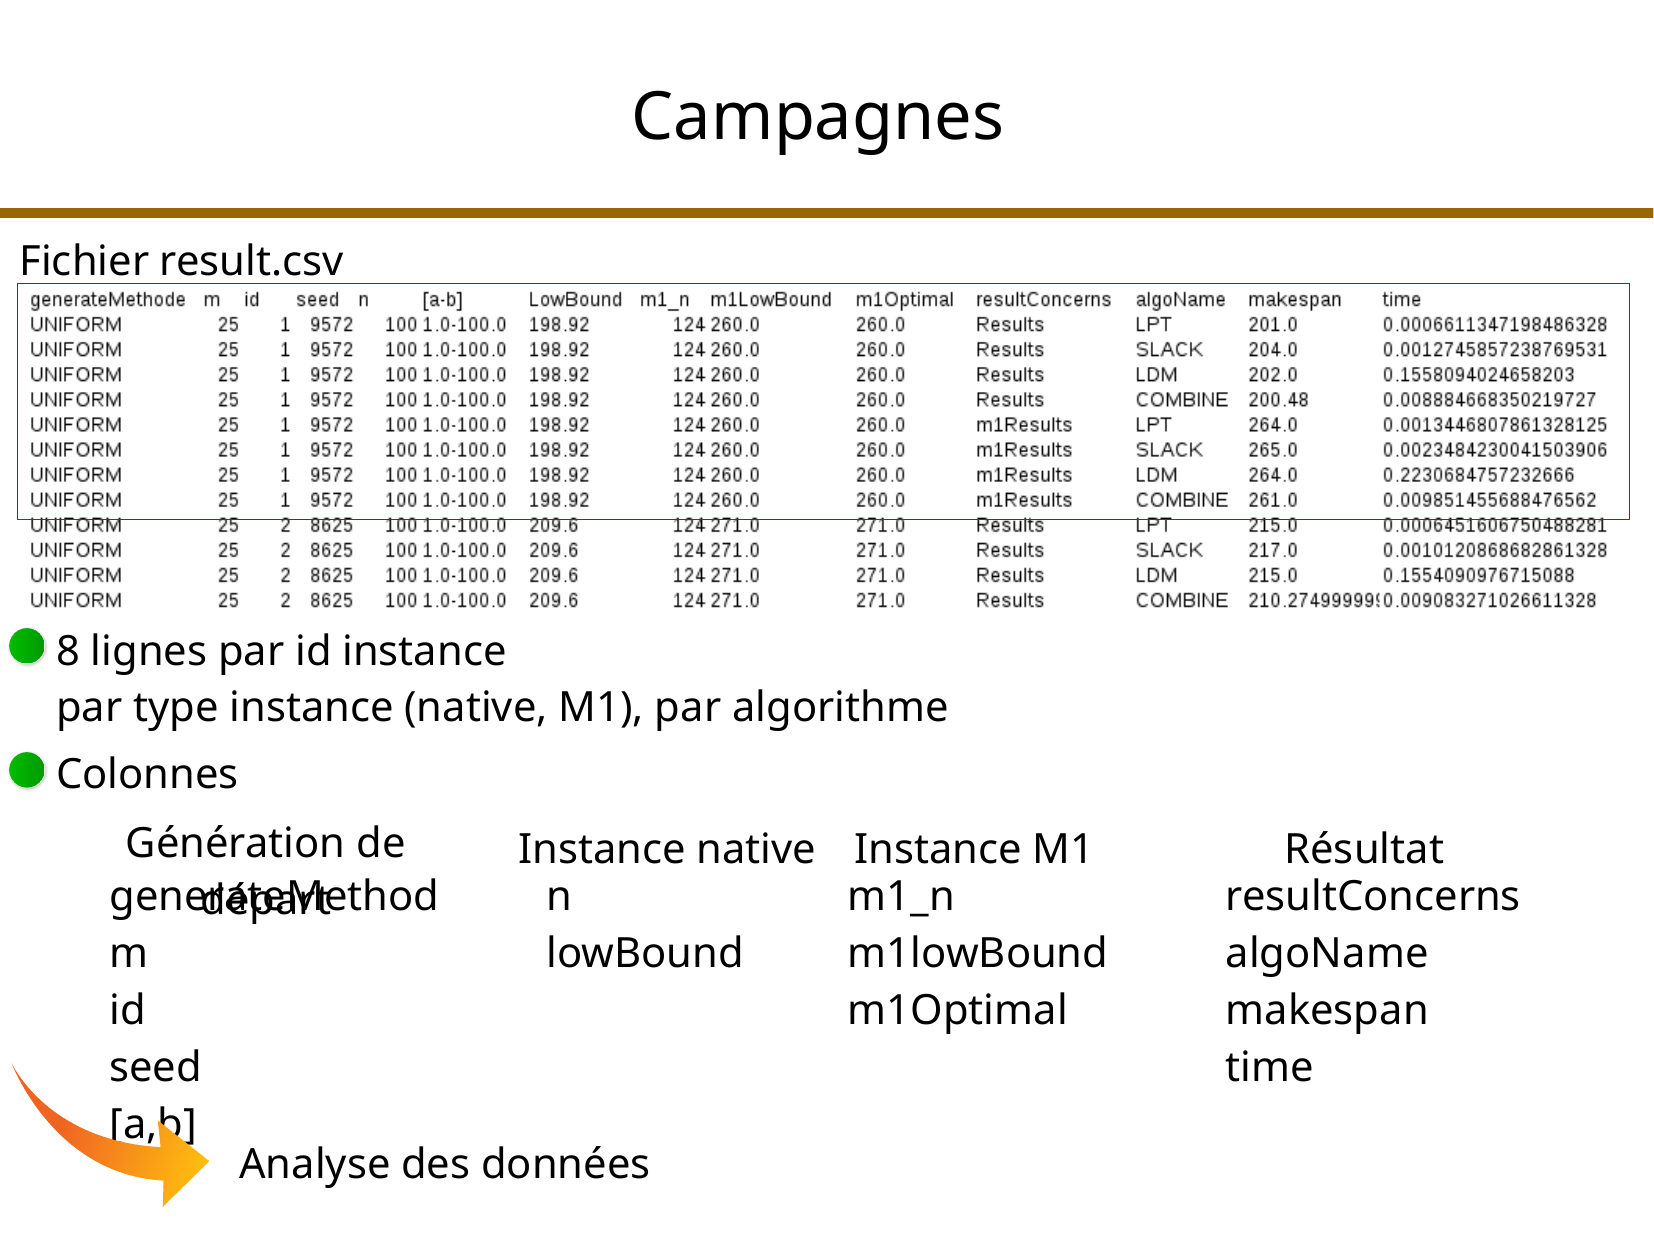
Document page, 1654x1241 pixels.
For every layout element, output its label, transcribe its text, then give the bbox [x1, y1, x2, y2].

text_box generateMethod m id seed [a,b] [94, 858, 497, 1112]
text_box resultConcerns algoName makespan time [1210, 858, 1613, 1065]
picture [6, 286, 1644, 668]
text_box Fichier result.csv [4, 223, 922, 286]
text_box Analyse des données [224, 1126, 1548, 1190]
text_box Instance M1 [809, 810, 1140, 874]
text_box Colonnes [41, 736, 1619, 800]
text_box m1_n m1lowBound m1Optimal [832, 858, 1210, 1017]
title Campagnes [82, 43, 1571, 184]
text_box n lowBound [531, 874, 832, 969]
text_box Génération de départ [47, 805, 485, 868]
picture [27, 286, 1629, 519]
picture [6, 750, 41, 792]
text_box Instance native [502, 810, 809, 874]
text_box Résultat [1198, 810, 1530, 874]
text_box 8 lignes par id instance par type instance (native, M1), par algorithme [41, 612, 1619, 724]
picture [6, 999, 220, 1241]
